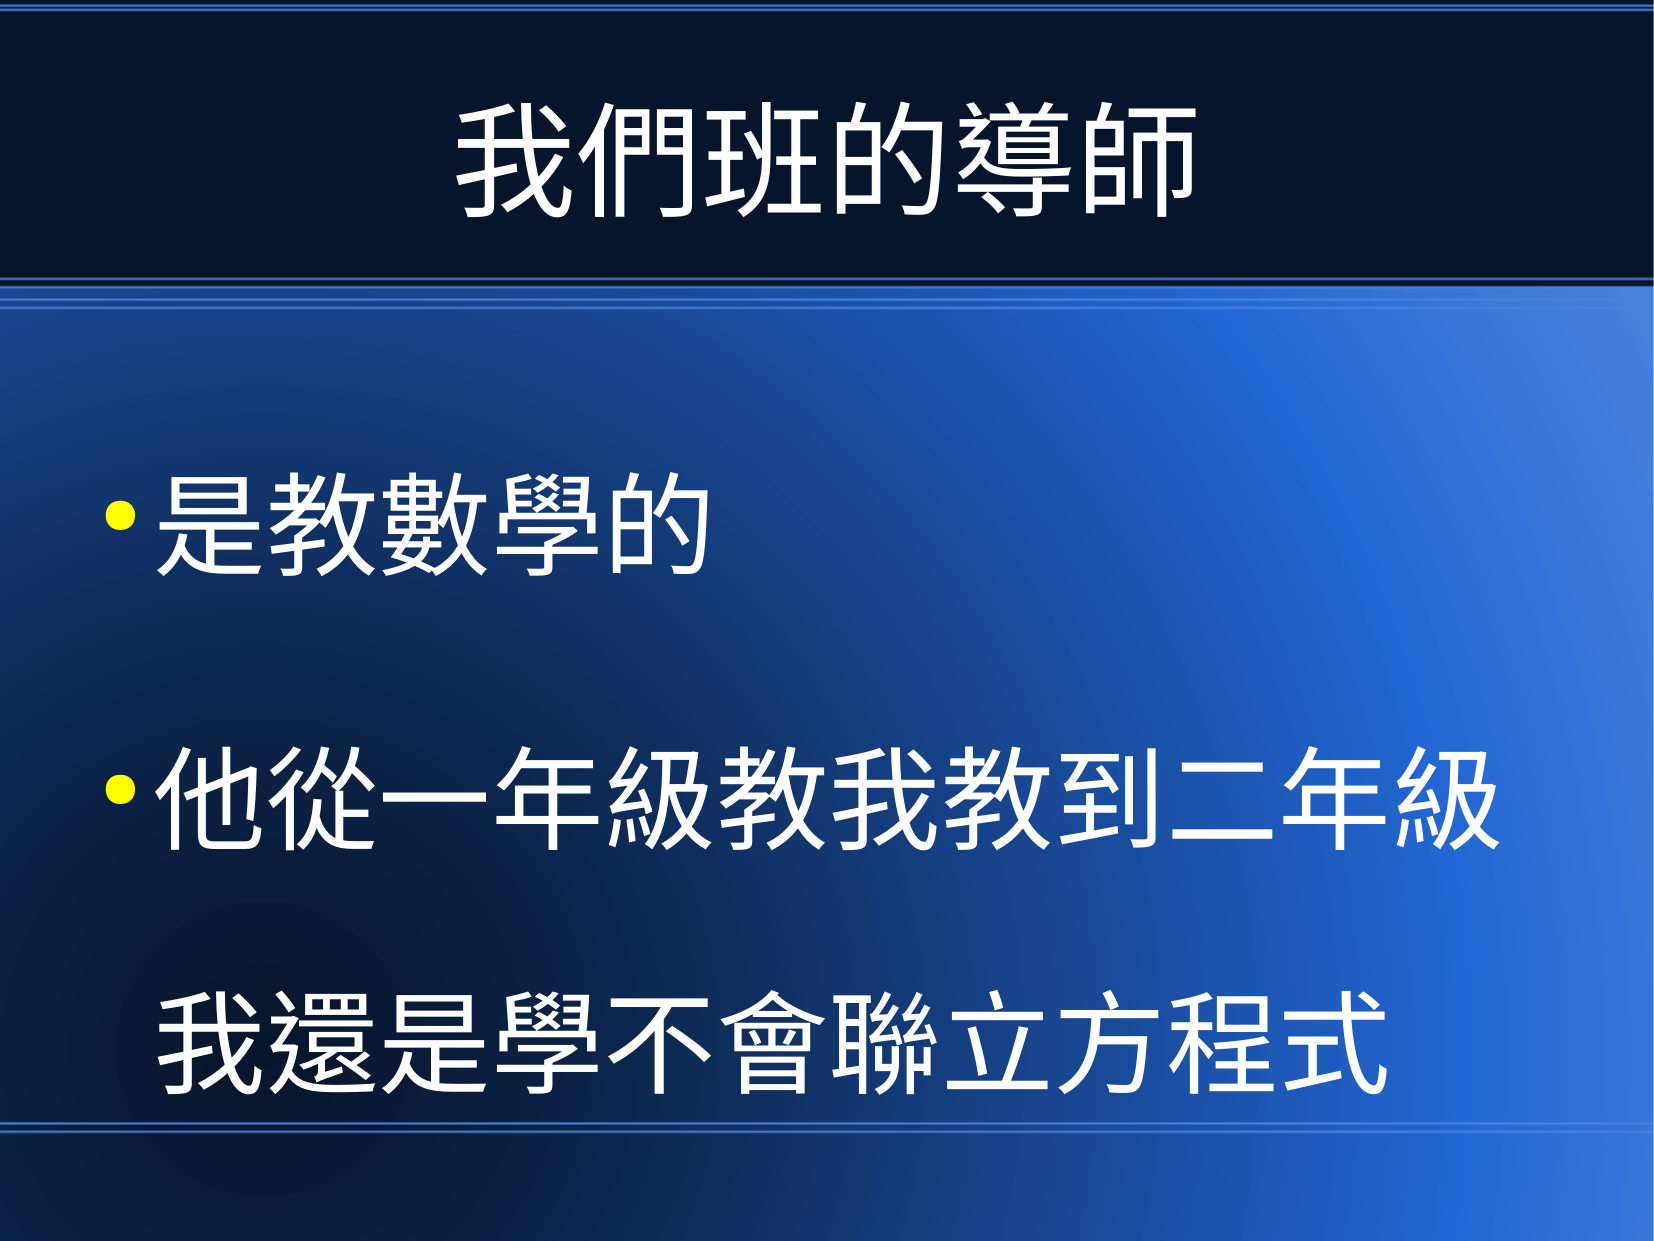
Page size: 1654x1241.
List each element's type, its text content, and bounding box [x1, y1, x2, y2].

title 我們班的導師 [82, 49, 1571, 257]
list 是教數學的 他從一年級教我教到二年級 我還是學不會聯立方程式 [82, 355, 1571, 1241]
picture [0, 0, 1654, 1241]
